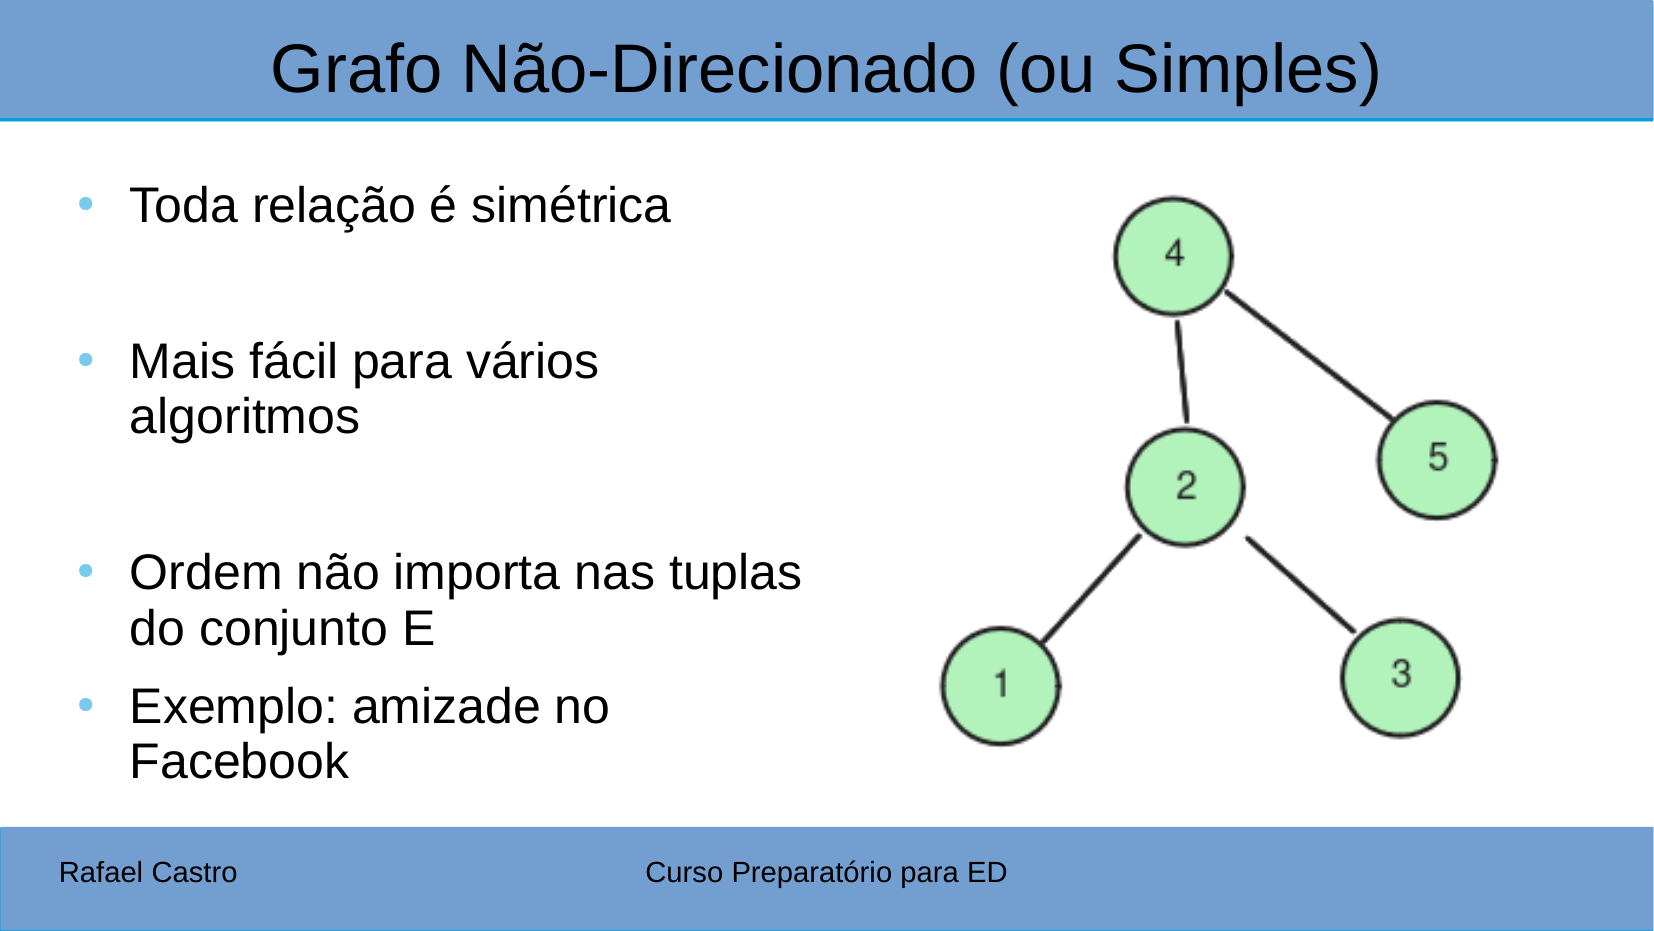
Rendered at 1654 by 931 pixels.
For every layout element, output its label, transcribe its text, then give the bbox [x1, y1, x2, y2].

list Toda relação é simétrica Mais fácil para vários algoritmos Ordem não importa nas tuplas do conjunto E Exemplo: amizade no Facebook [59, 177, 809, 768]
title Grafo Não-Direcionado (ou Simples) [59, 29, 1595, 108]
picture [921, 177, 1520, 768]
